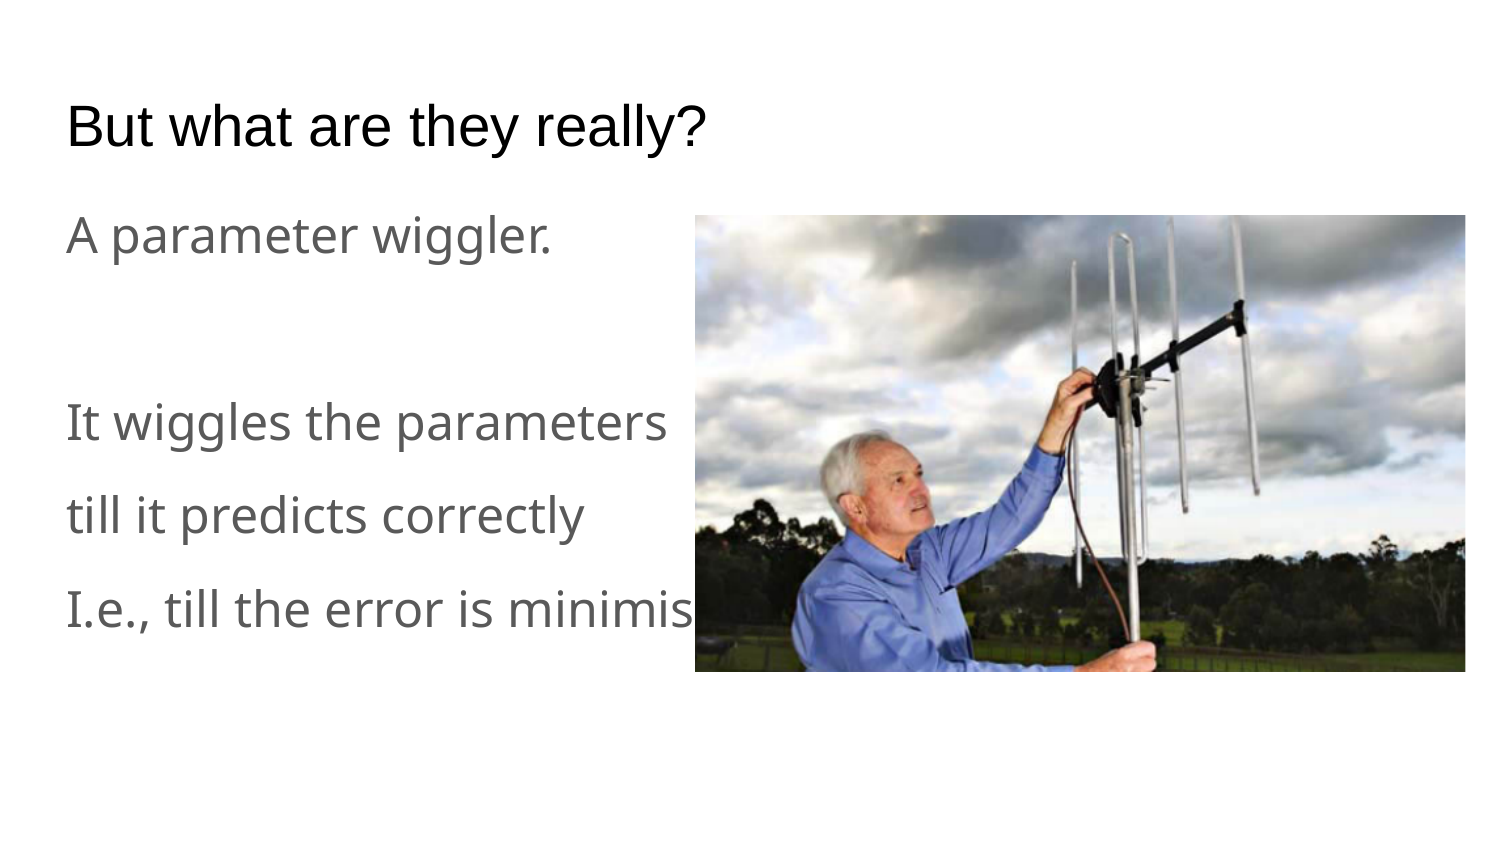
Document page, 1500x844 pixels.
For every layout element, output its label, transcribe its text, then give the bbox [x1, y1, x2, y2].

picture [695, 215, 1466, 672]
title But what are they really? [51, 72, 1449, 167]
list A parameter wiggler. It wiggles the parameters till it predicts correctly I.e., till the error is minimised. [51, 189, 1449, 750]
